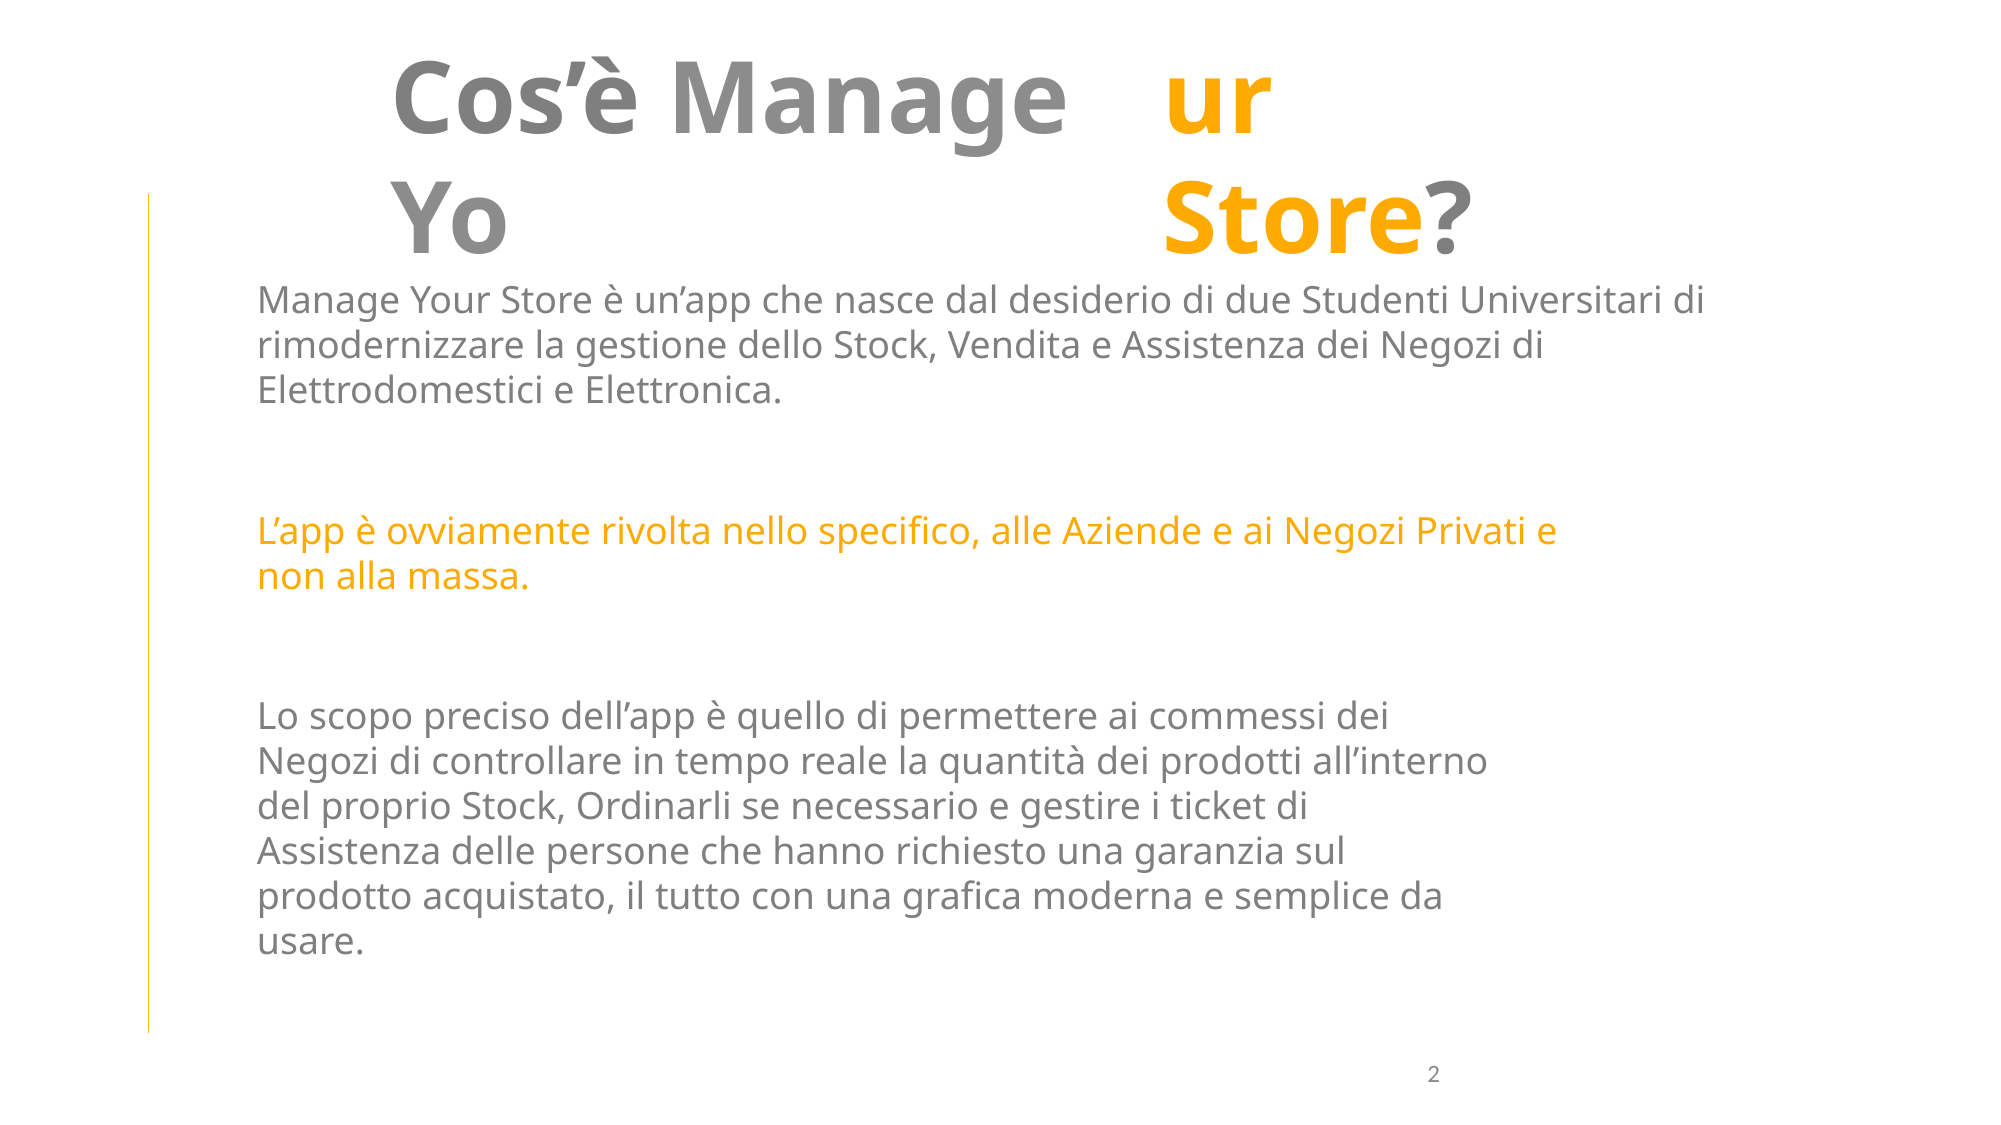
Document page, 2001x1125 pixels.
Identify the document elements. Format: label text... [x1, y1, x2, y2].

text_box L’app è ovviamente rivolta nello specifico, alle Aziende e ai Negozi Privati e non alla massa. [241, 499, 1595, 606]
text_box Manage Your Store è un’app che nasce dal desiderio di due Studenti Universitari di rimodernizzare la gestione dello Stock, Vendita e Assistenza dei Negozi di Elettrodomestici e Elettronica. [241, 268, 1759, 421]
text_box Cos’è Manage Yo [375, 26, 1147, 163]
text_box ur Store? [1147, 26, 1595, 163]
text_box [1412, 1042, 1863, 1103]
text_box Lo scopo preciso dell’app è quello di permettere ai commessi dei Negozi di controllare in tempo reale la quantità dei prodotti all’interno del proprio Stock, Ordinarli se necessario e gestire i ticket di Assistenza delle persone che hanno richiesto una garanzia sul prodotto acquistato, il tutto con una grafica moderna e semplice da usare. [241, 684, 1512, 981]
